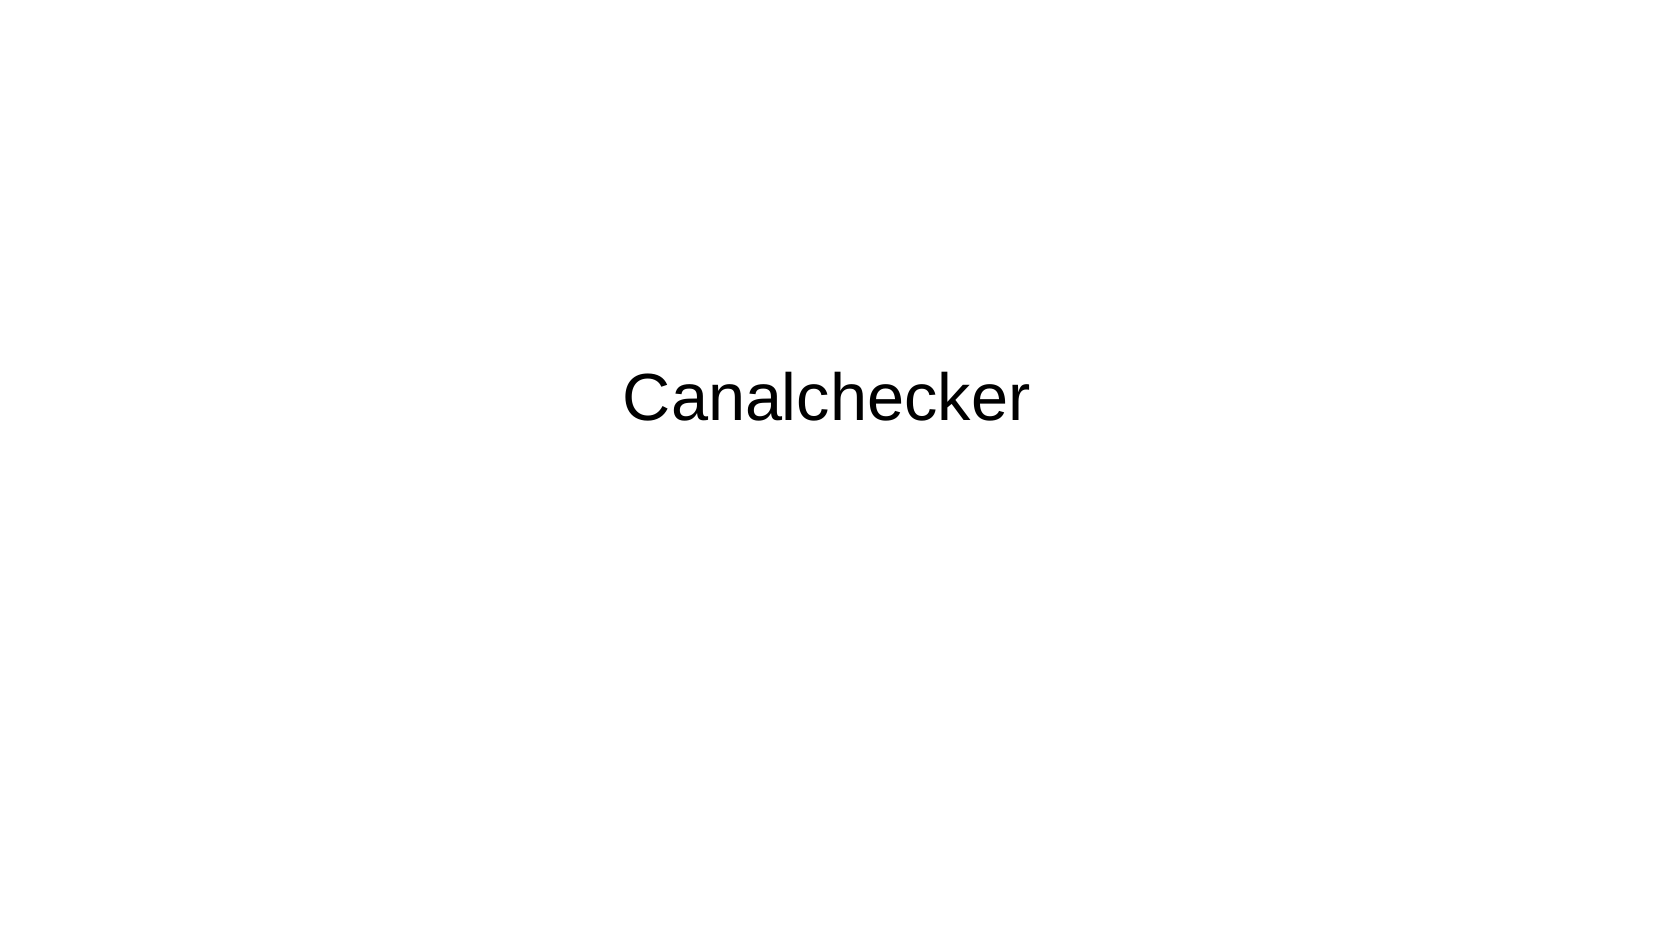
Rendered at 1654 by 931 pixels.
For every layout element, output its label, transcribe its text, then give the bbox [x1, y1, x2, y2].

subtitle Canalchecker [82, 37, 1571, 757]
